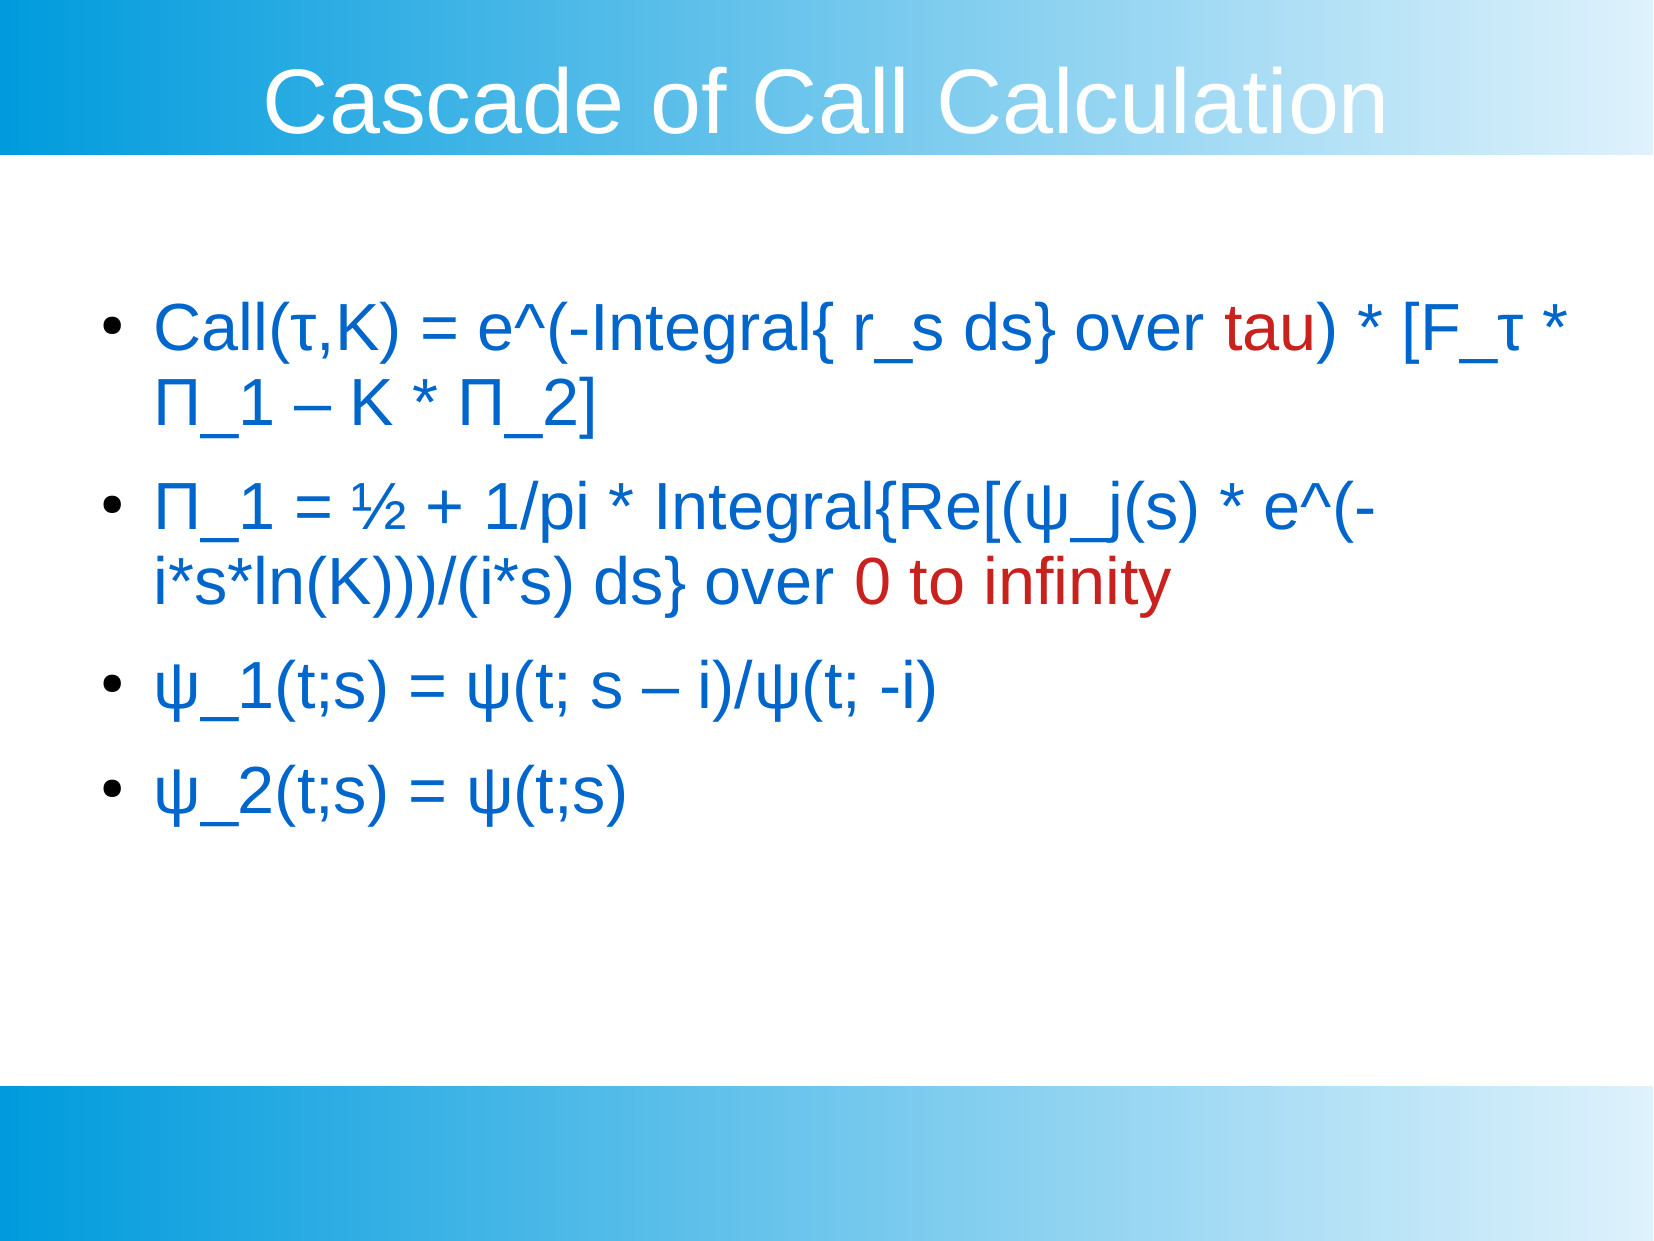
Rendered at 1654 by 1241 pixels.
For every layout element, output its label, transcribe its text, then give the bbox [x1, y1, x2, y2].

list Call(τ,K) = e^(-Integral{ r_s ds} over tau) * [F_τ * Π_1 – K * Π_2] Π_1 = ½ + 1/pi * Integral{Re[(ψ_j(s) * e^(-i*s*ln(K)))/(i*s) ds} over 0 to infinity ψ_1(t;s) = ψ(t; s – i)/ψ(t; -i) ψ_2(t;s) = ψ(t;s) [82, 290, 1571, 1010]
title Cascade of Call Calculation [82, 49, 1571, 155]
